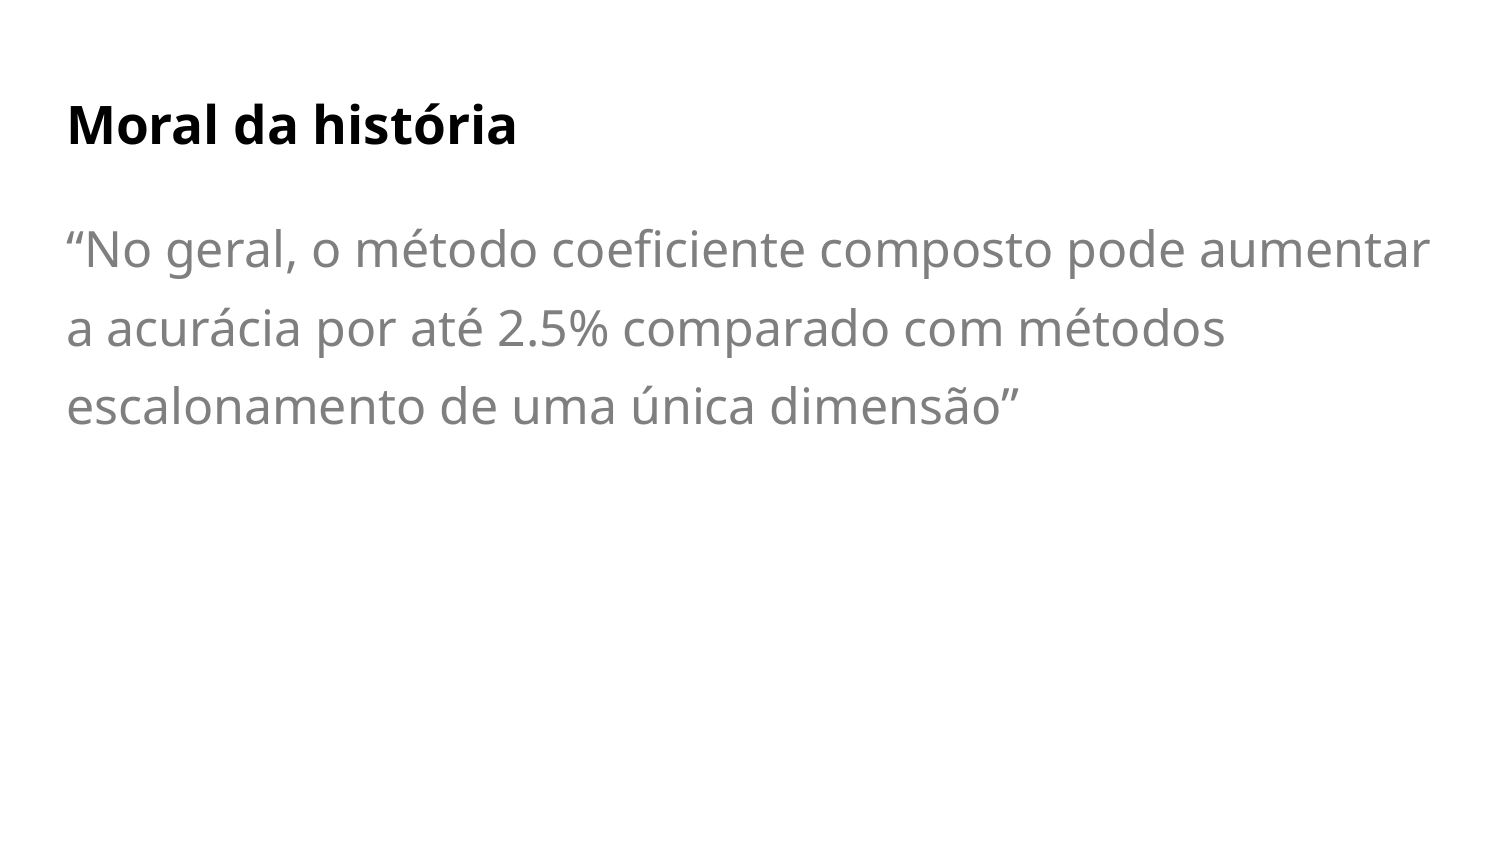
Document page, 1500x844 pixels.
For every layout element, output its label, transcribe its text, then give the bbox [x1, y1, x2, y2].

title Moral da história [51, 72, 1449, 176]
list “No geral, o método coeficiente composto pode aumentar a acurácia por até 2.5% comparado com métodos escalonamento de uma única dimensão” [51, 189, 1449, 750]
